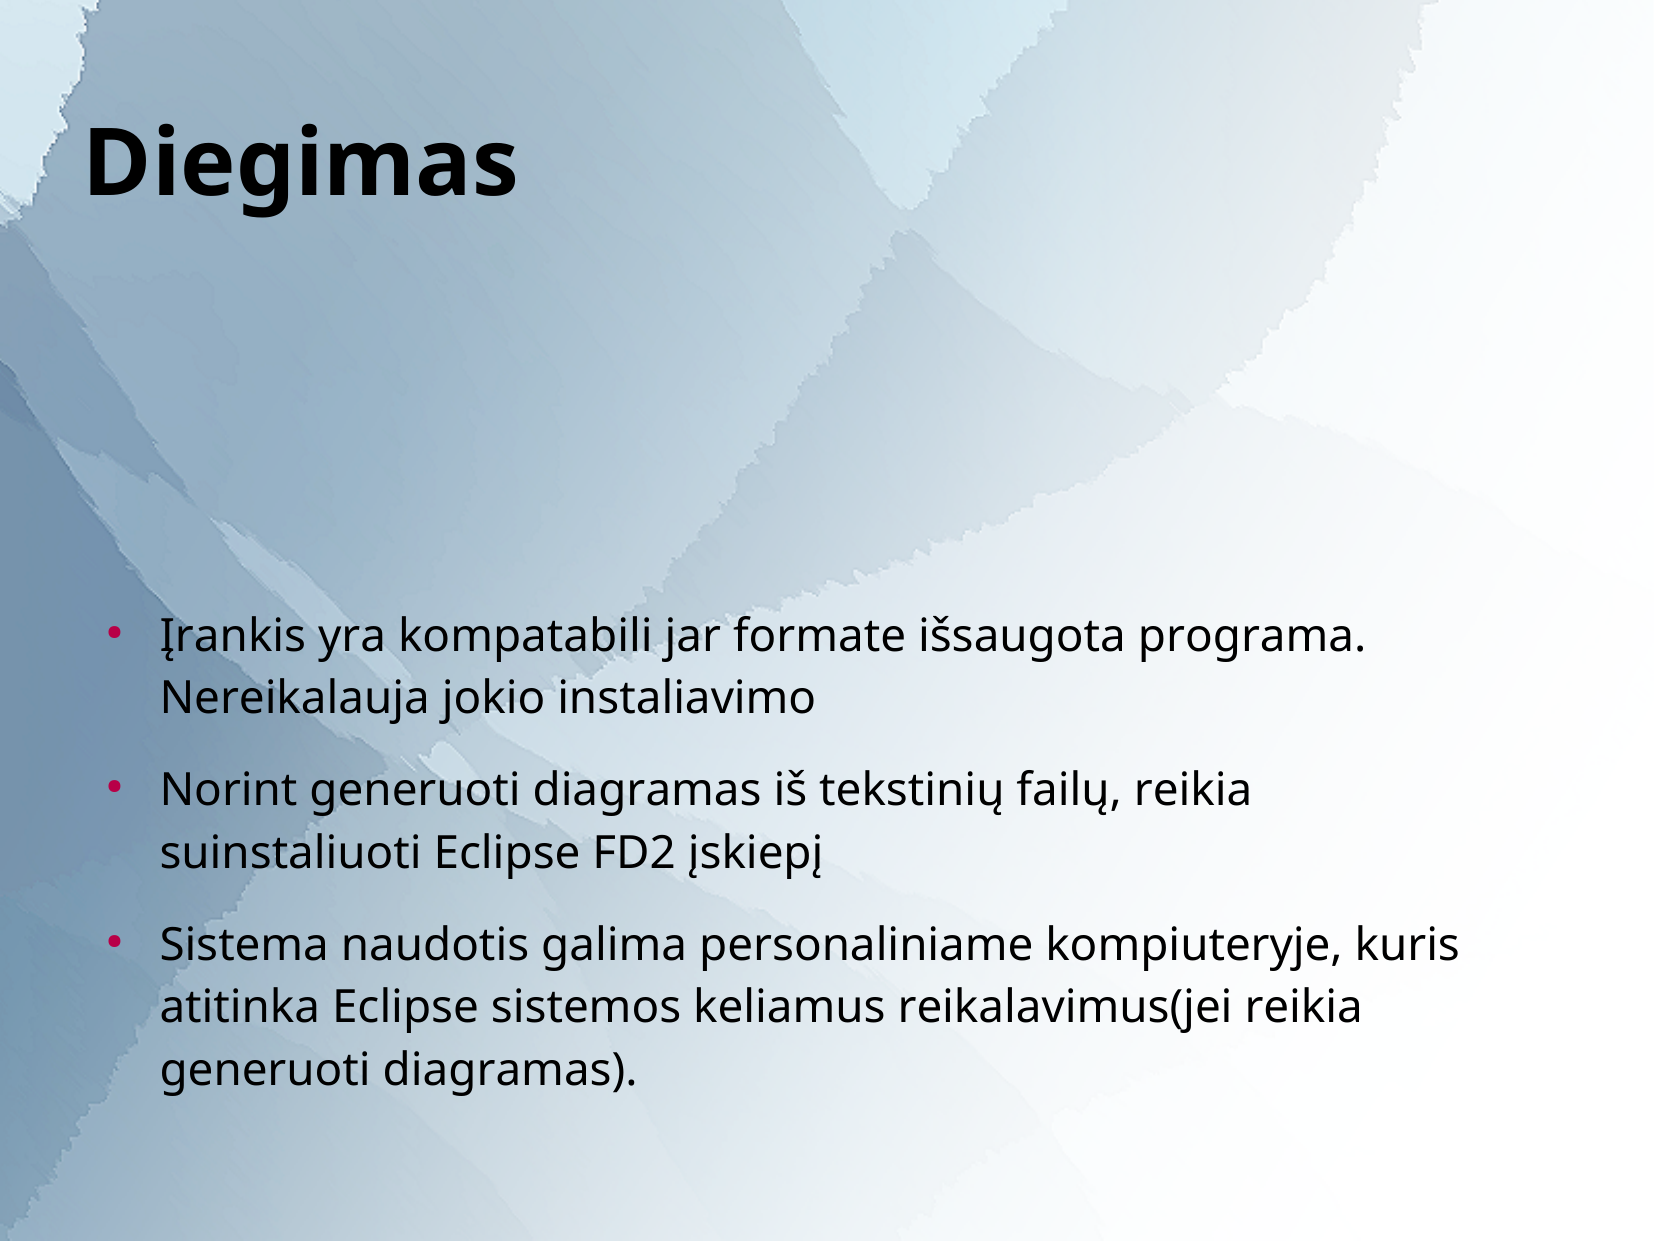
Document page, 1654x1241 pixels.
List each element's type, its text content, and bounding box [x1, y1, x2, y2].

title Diegimas [82, 62, 1571, 256]
picture [0, 0, 1654, 1241]
list Įrankis yra kompatabili jar formate išsaugota programa. Nereikalauja jokio instaliavimo Norint generuoti diagramas iš tekstinių failų, reikia suinstaliuoti Eclipse FD2 įskiepį Sistema naudotis galima personaliniame kompiuteryje, kuris atitinka Eclipse sistemos keliamus reikalavimus(jei reikia generuoti diagramas). [88, 602, 1512, 1130]
